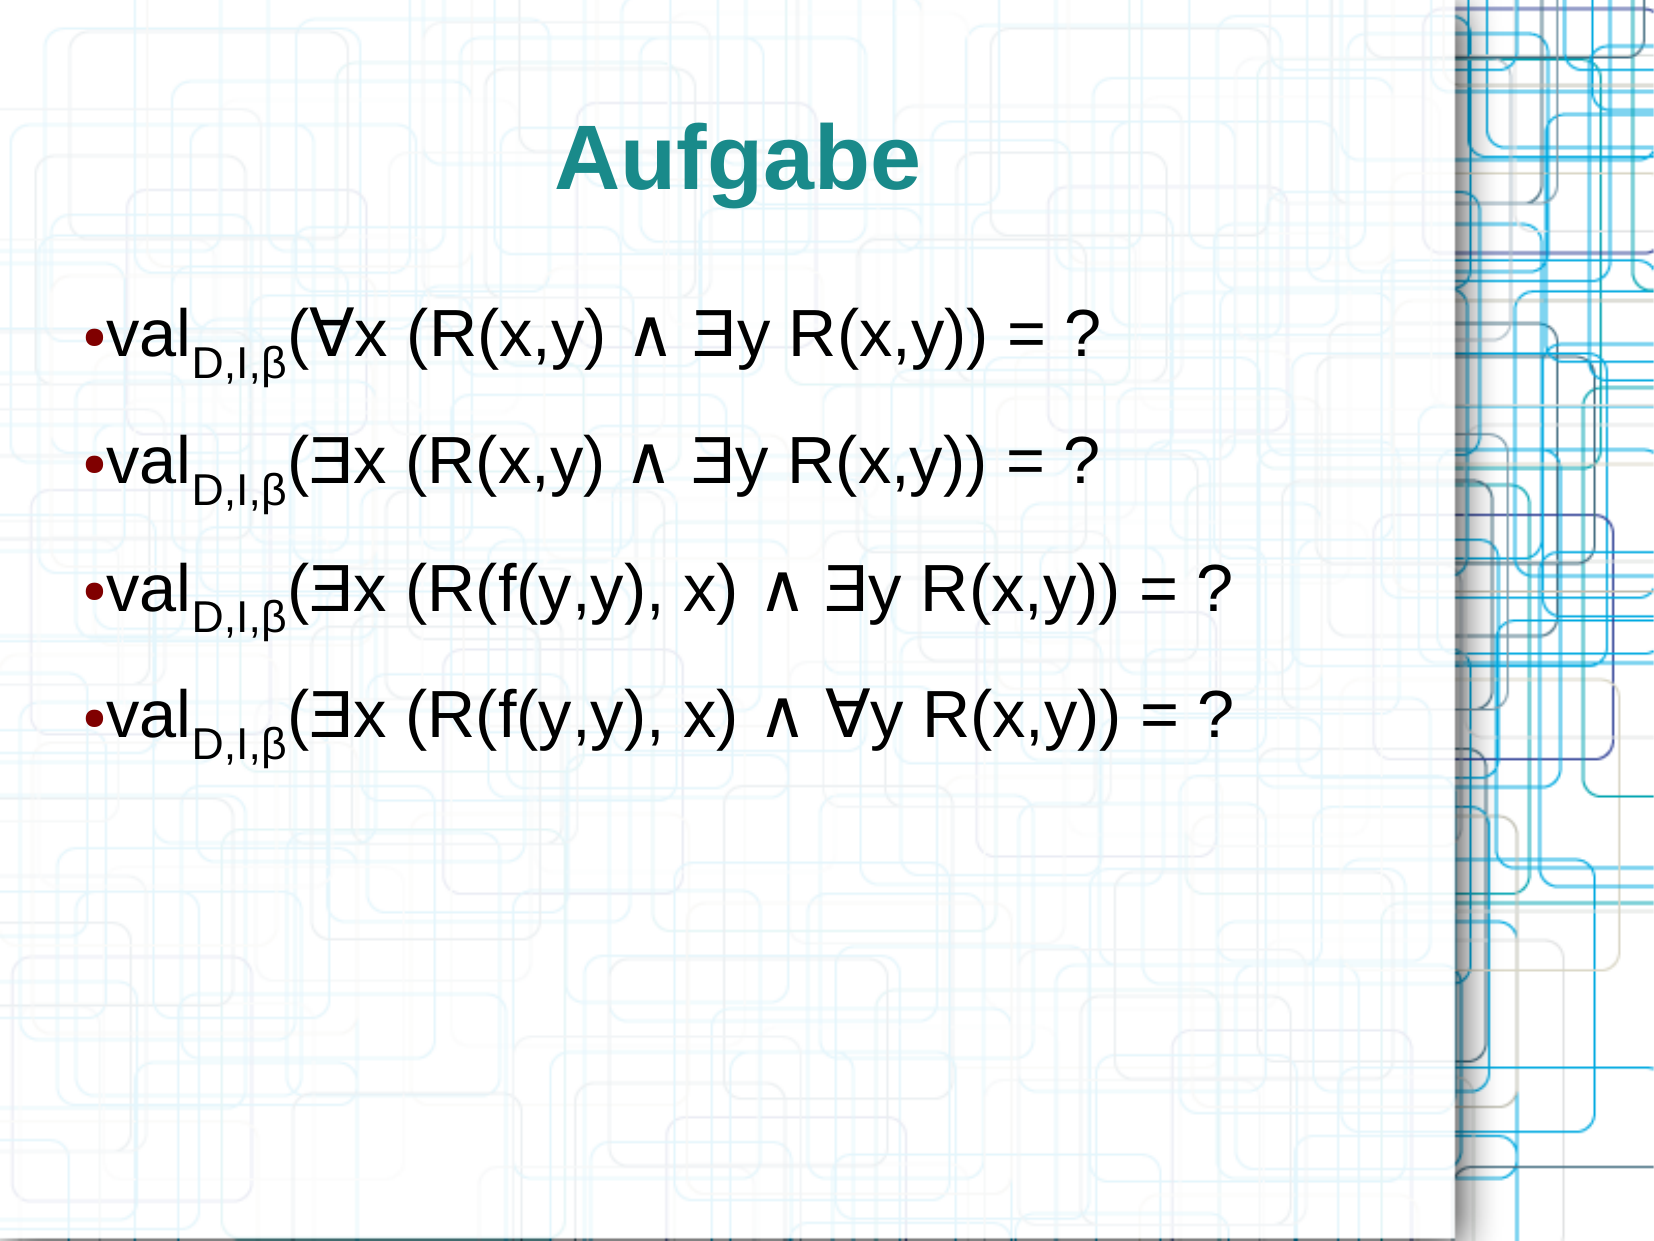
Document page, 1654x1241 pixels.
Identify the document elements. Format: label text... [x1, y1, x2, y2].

list valD,I,β(∀x (R(x,y) ∧ Ǝy R(x,y)) = ? valD,I,β(Ǝx (R(x,y) ∧ Ǝy R(x,y)) = ? valD,I,β(Ǝx (R(f(y,y), x) ∧ Ǝy R(x,y)) = ? valD,I,β(Ǝx (R(f(y,y), x) ∧ ∀y R(x,y)) = ? [82, 290, 1418, 1109]
title Aufgabe [59, 49, 1418, 257]
